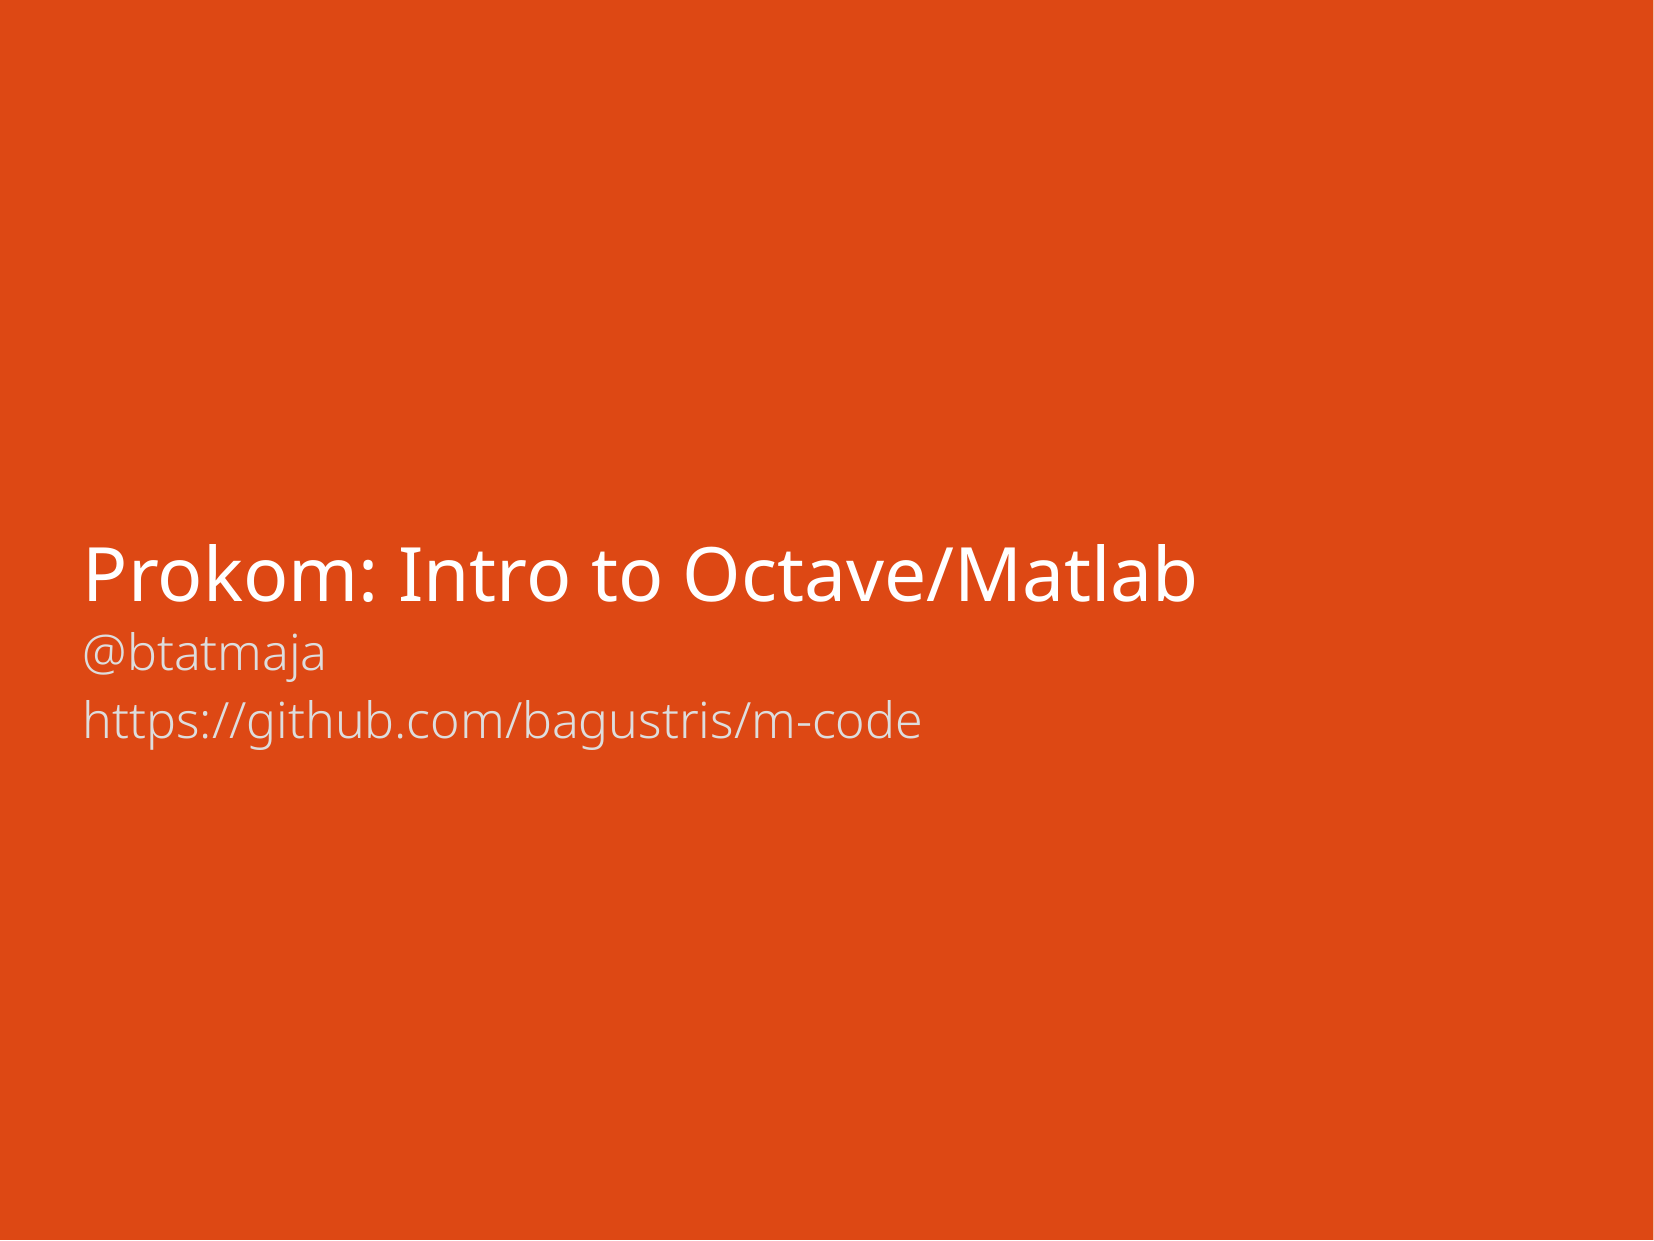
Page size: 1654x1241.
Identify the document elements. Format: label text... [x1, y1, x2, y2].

title Prokom: Intro to Octave/Matlab [82, 519, 1571, 626]
subtitle @btatmaja https://github.com/bagustris/m-code [82, 628, 1571, 742]
